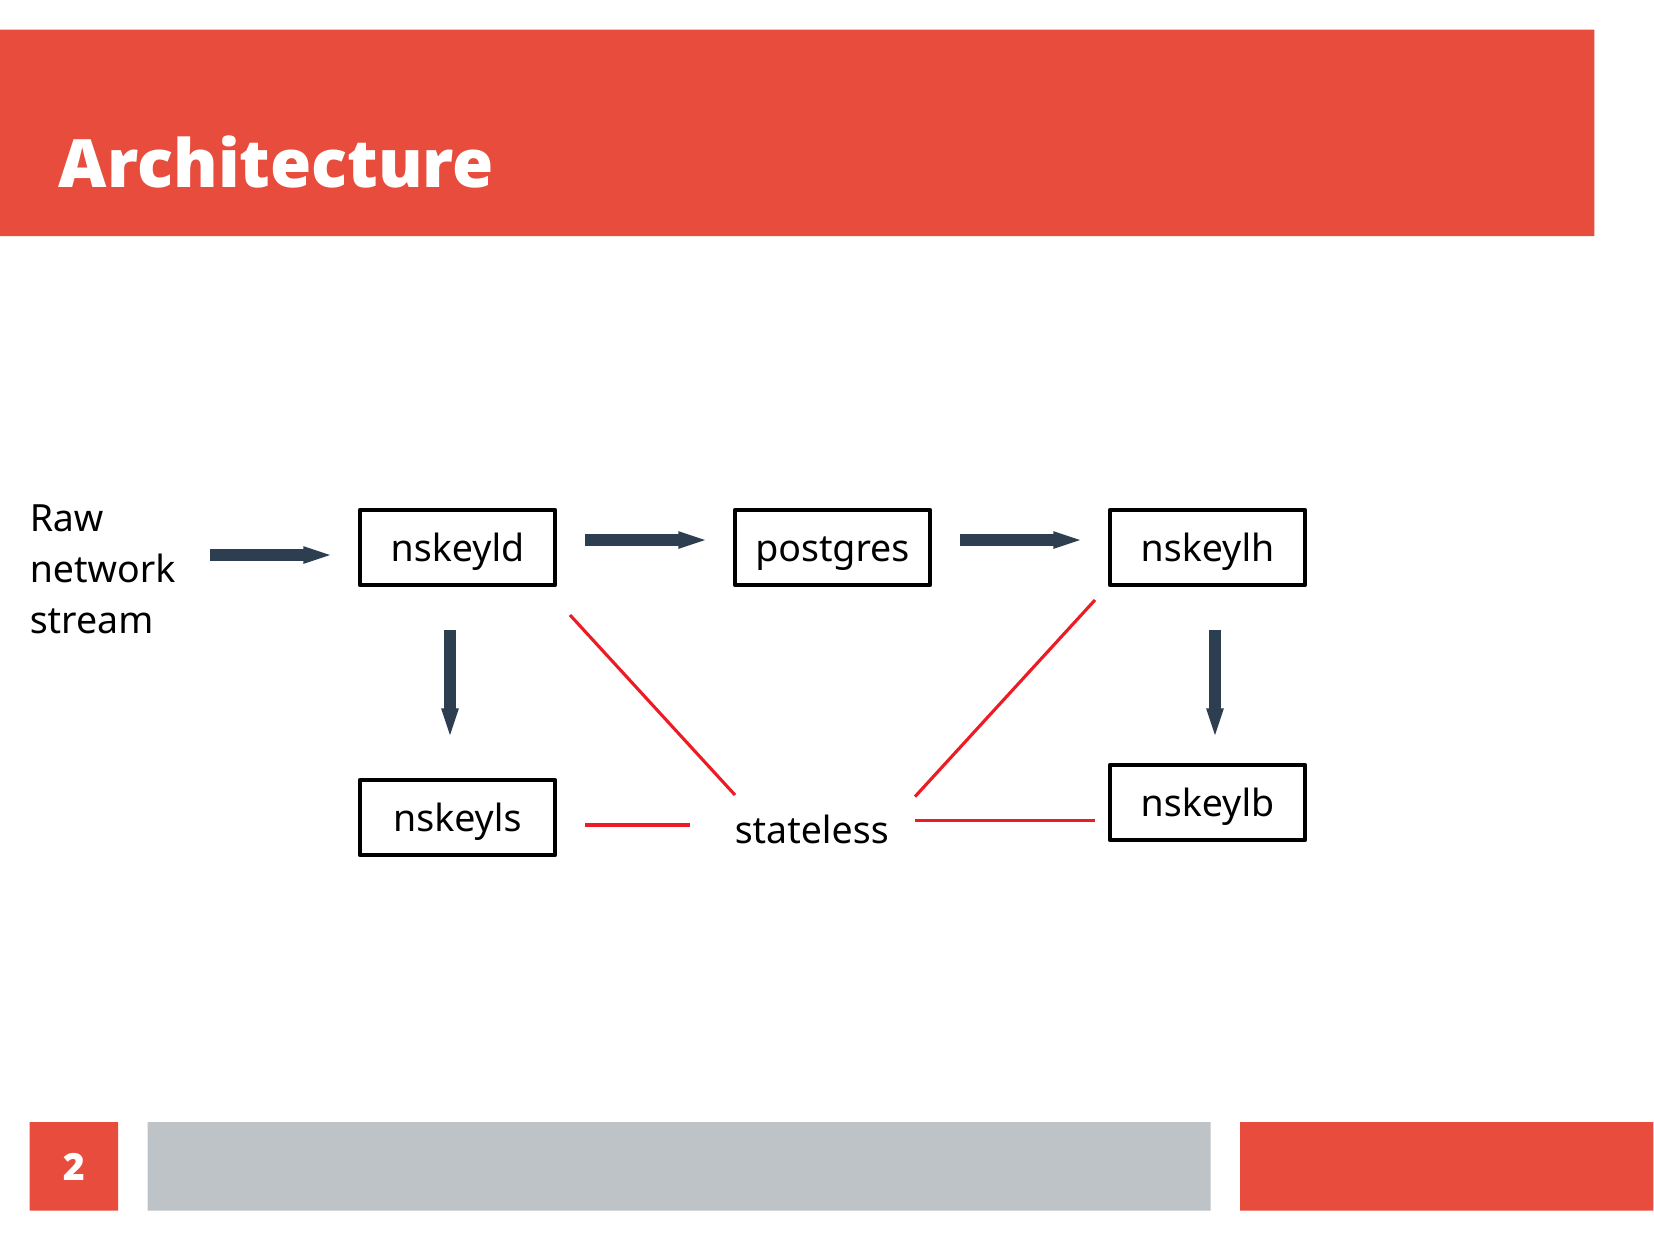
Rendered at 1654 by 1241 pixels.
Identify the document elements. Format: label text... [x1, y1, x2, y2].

text_box stateless [720, 796, 931, 856]
text_box nskeyld [360, 510, 556, 586]
text_box nskeylh [1110, 510, 1306, 586]
text_box nskeylb [1110, 765, 1306, 841]
title Architecture [59, 59, 1595, 207]
text_box Raw network stream [15, 484, 226, 631]
text_box nskeyls [360, 780, 556, 856]
text_box postgres [735, 510, 931, 586]
